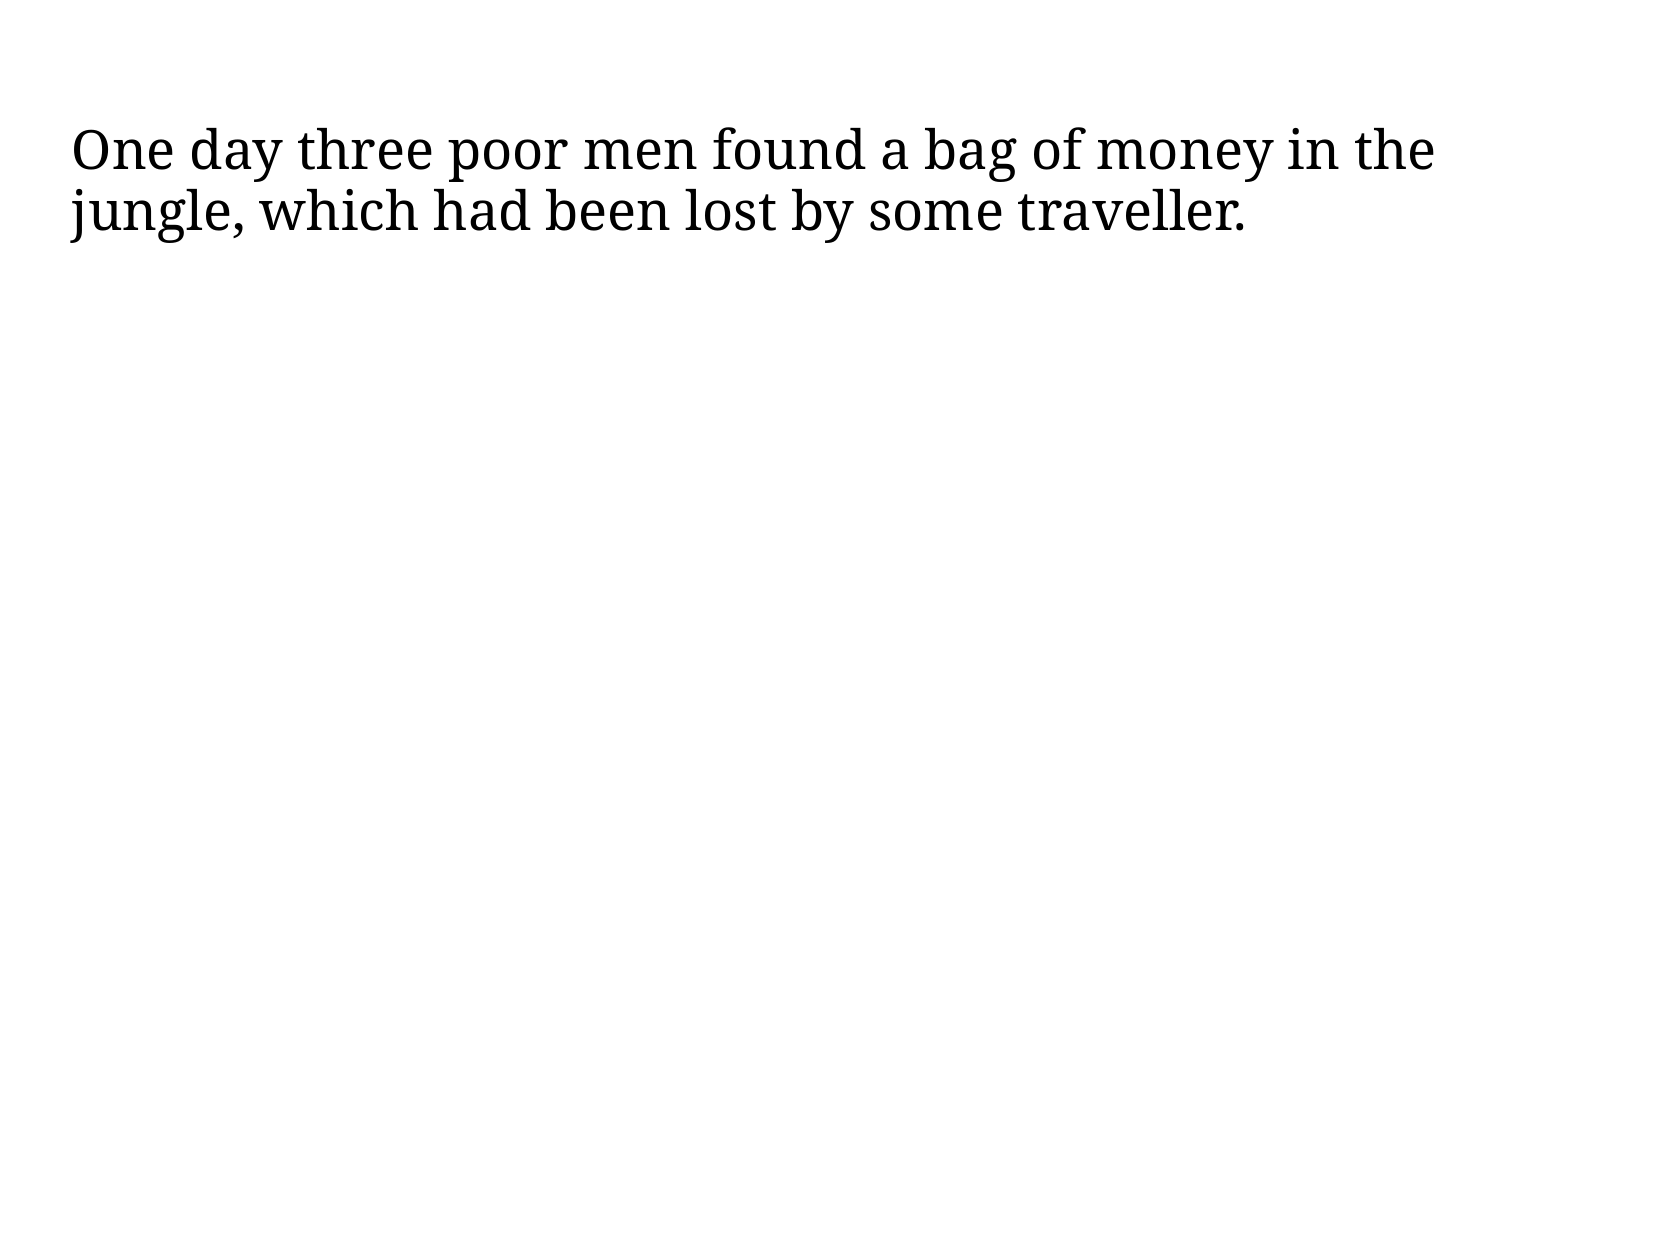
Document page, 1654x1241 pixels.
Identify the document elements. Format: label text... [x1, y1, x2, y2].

text_box One day three poor men found a bag of money in the jungle, which had been lost by some traveller. [71, 120, 1560, 1140]
